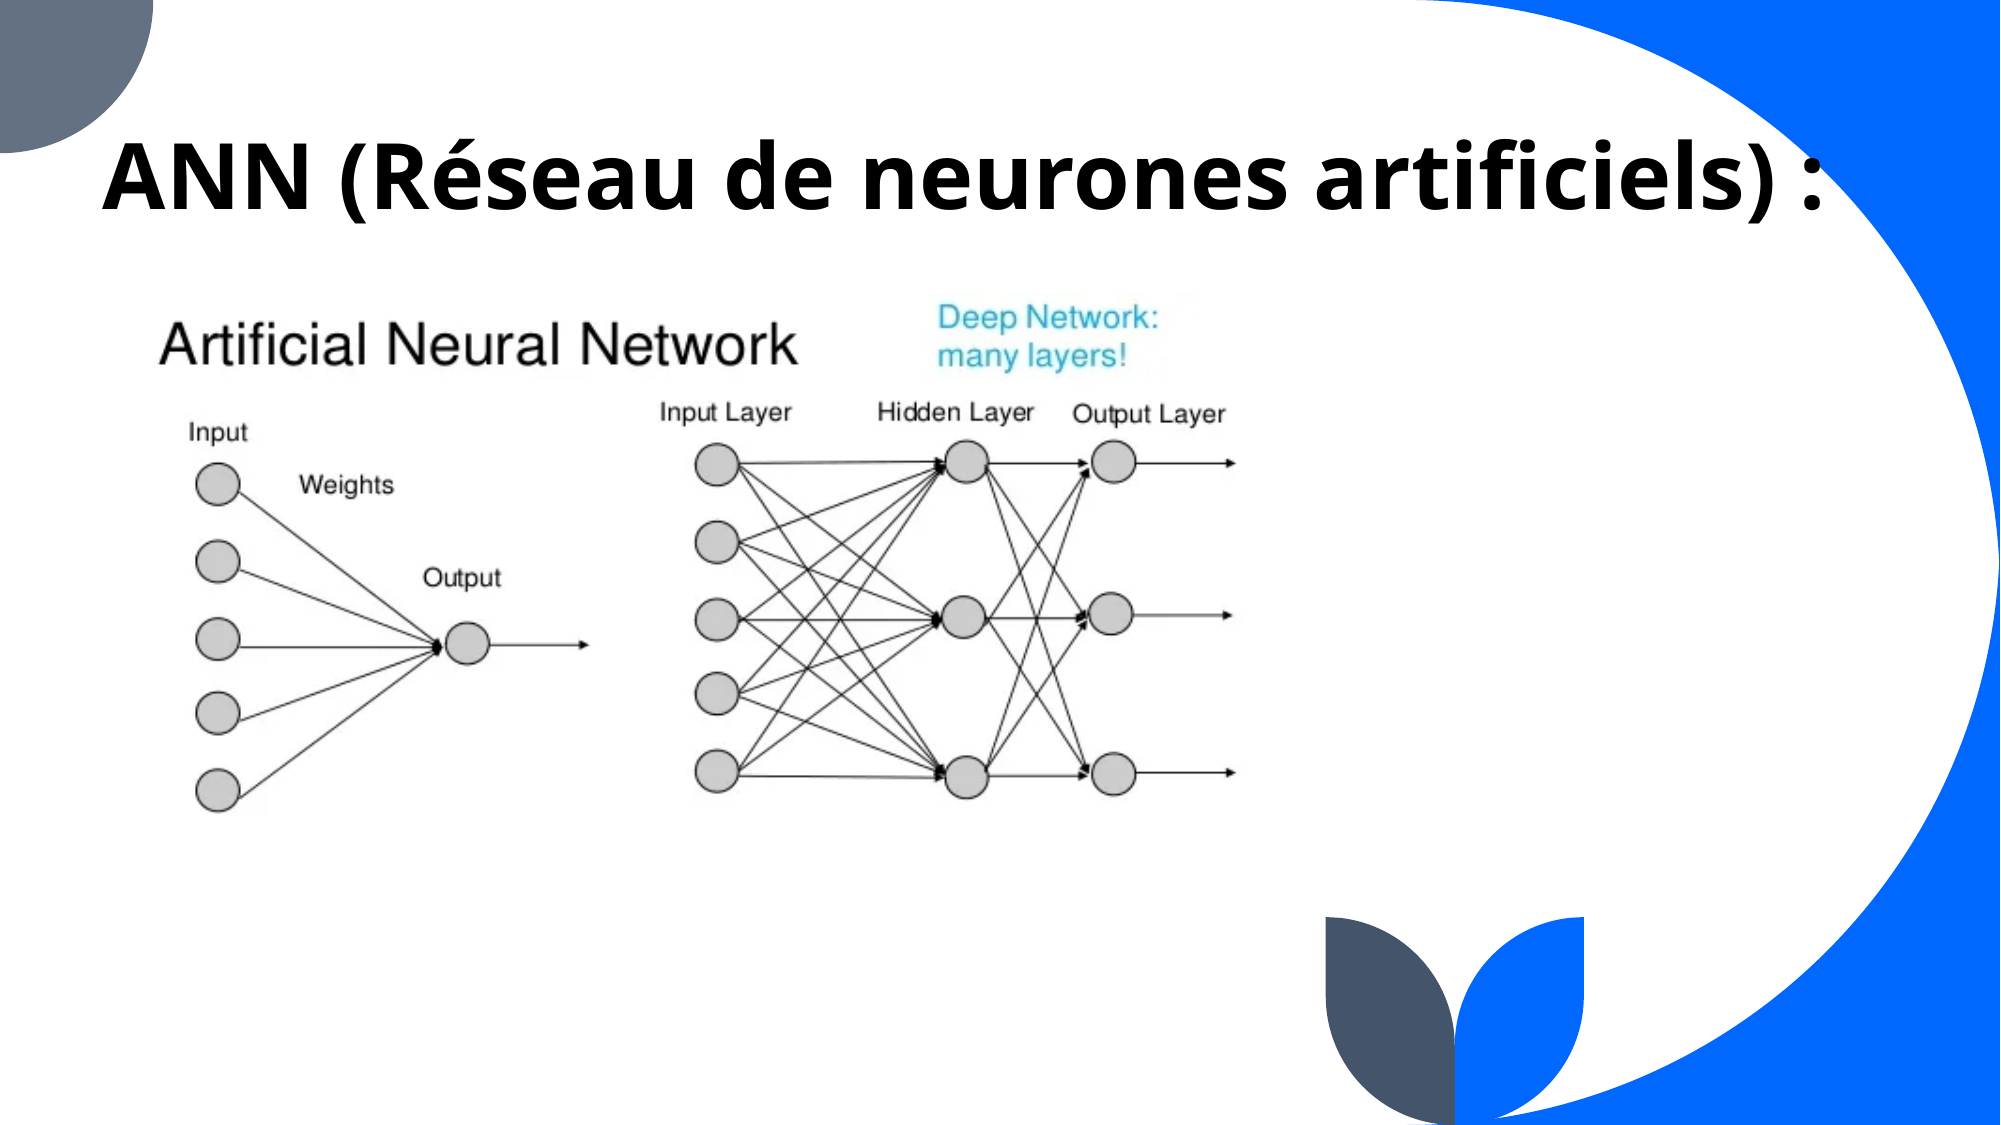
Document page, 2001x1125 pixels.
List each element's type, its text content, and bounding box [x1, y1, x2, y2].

picture [87, 292, 1285, 945]
title ANN (Réseau de neurones artificiels) : [87, 19, 1867, 238]
